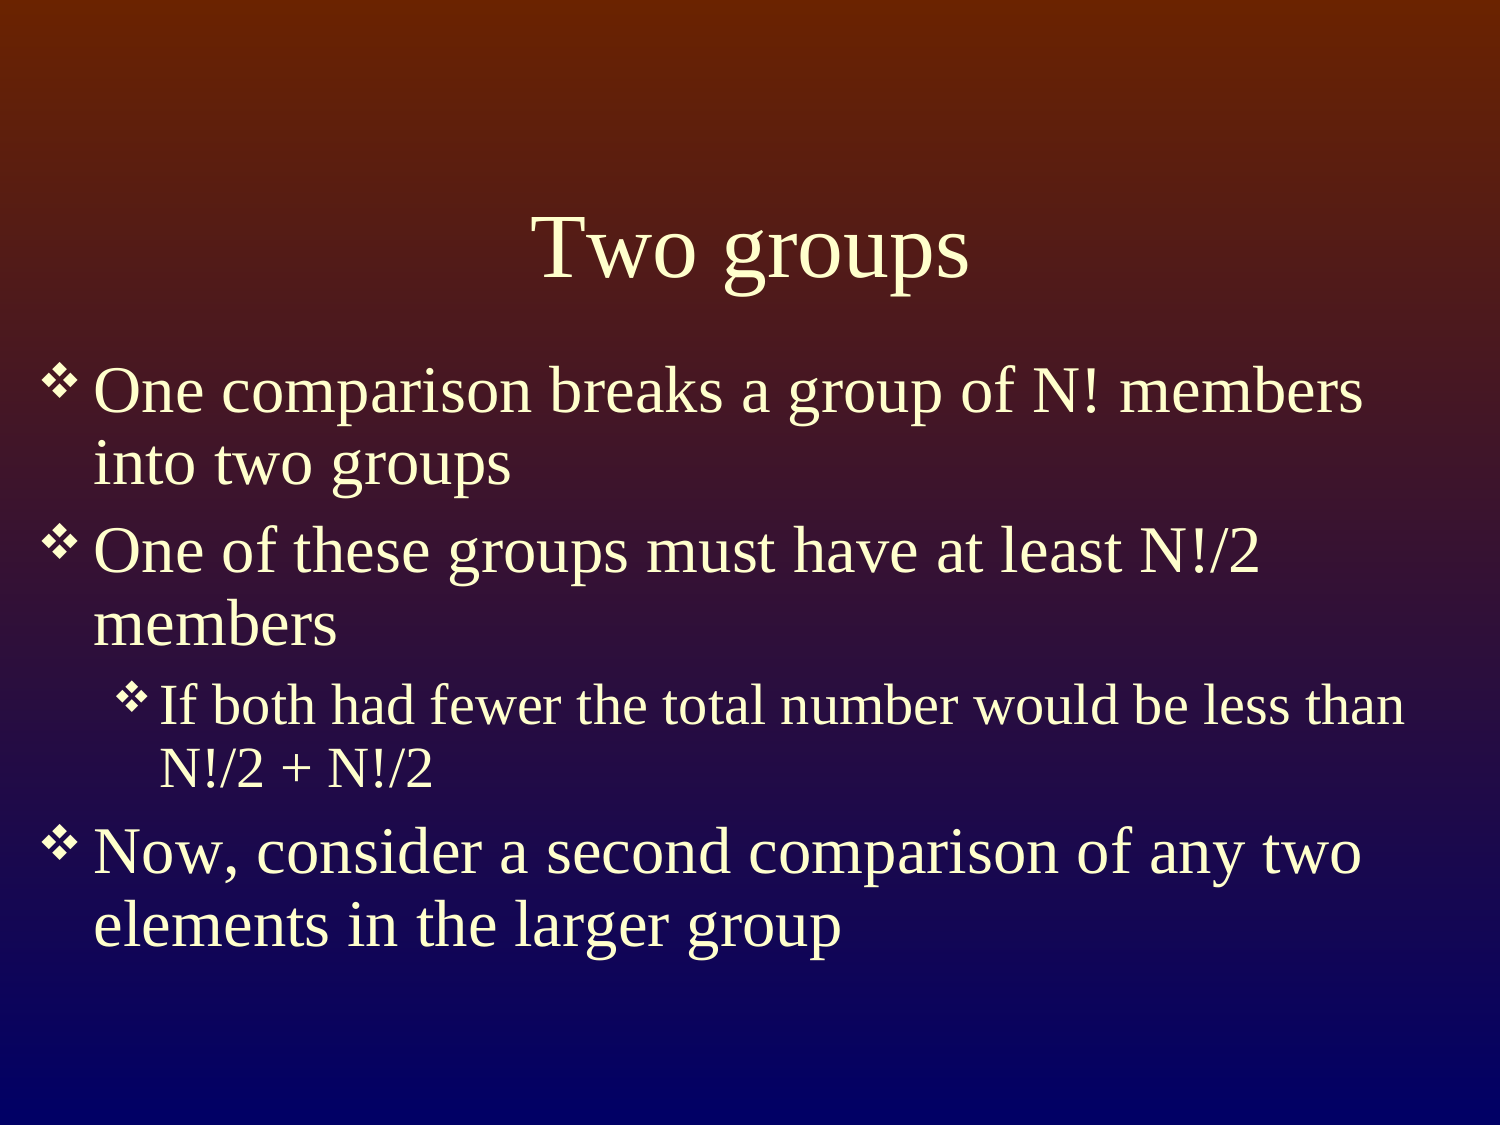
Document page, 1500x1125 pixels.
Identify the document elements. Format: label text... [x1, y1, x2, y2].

list One comparison breaks a group of N! members into two groups One of these groups must have at least N!/2 members If both had fewer the total number would be less than N!/2 + N!/2 Now, consider a second comparison of any two elements in the larger group [22, 347, 1482, 1026]
title Two groups [22, 145, 1480, 336]
